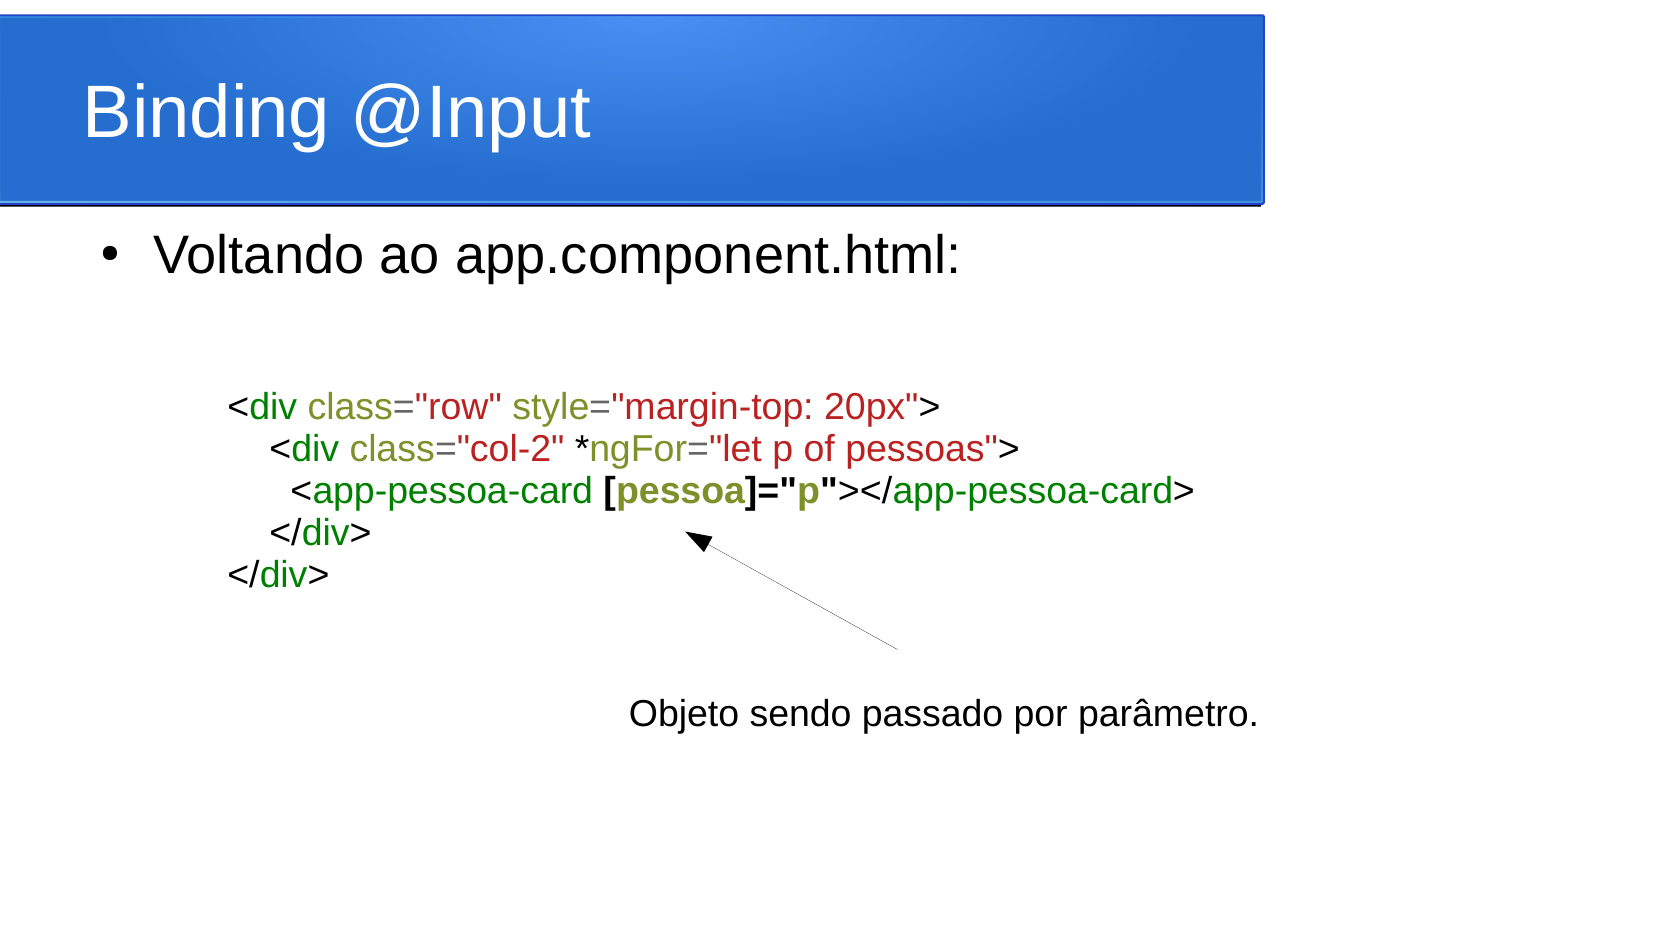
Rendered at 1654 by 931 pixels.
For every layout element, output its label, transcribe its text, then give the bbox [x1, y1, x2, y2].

text_box Objeto sendo passado por parâmetro. [614, 685, 1275, 742]
title Binding @Input [82, 35, 1235, 189]
text_box <div class="row" style="margin-top: 20px"> <div class="col-2" *ngFor="let p of pessoas"> <app-pessoa-card [pessoa]="p"></app-pessoa-card> </div> </div> [212, 377, 1252, 603]
list Voltando ao app.component.html: [82, 224, 1571, 764]
